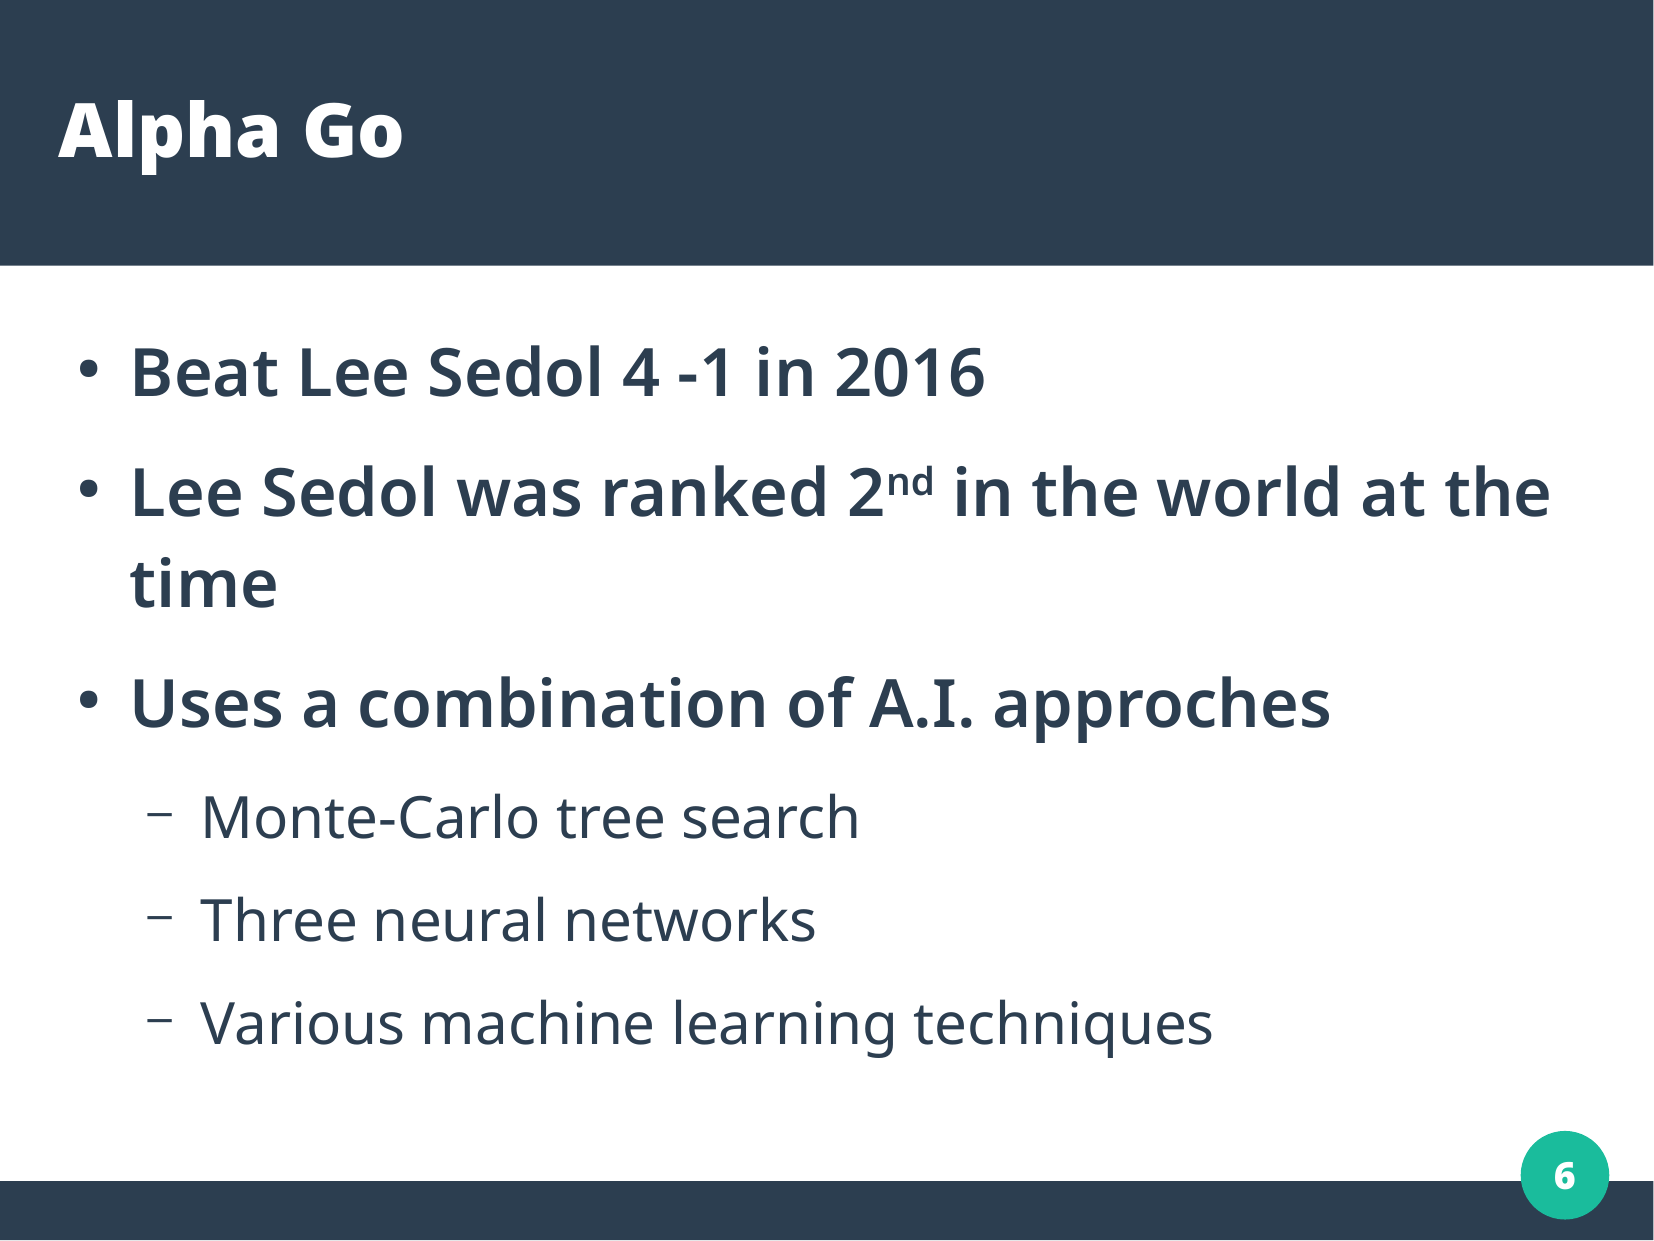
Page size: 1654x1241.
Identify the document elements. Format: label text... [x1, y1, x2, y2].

title Alpha Go [59, 49, 1595, 207]
list Beat Lee Sedol 4 -1 in 2016 Lee Sedol was ranked 2nd in the world at the time Uses a combination of A.I. approches Monte-Carlo tree search Three neural networks Various machine learning techniques [59, 324, 1595, 1152]
